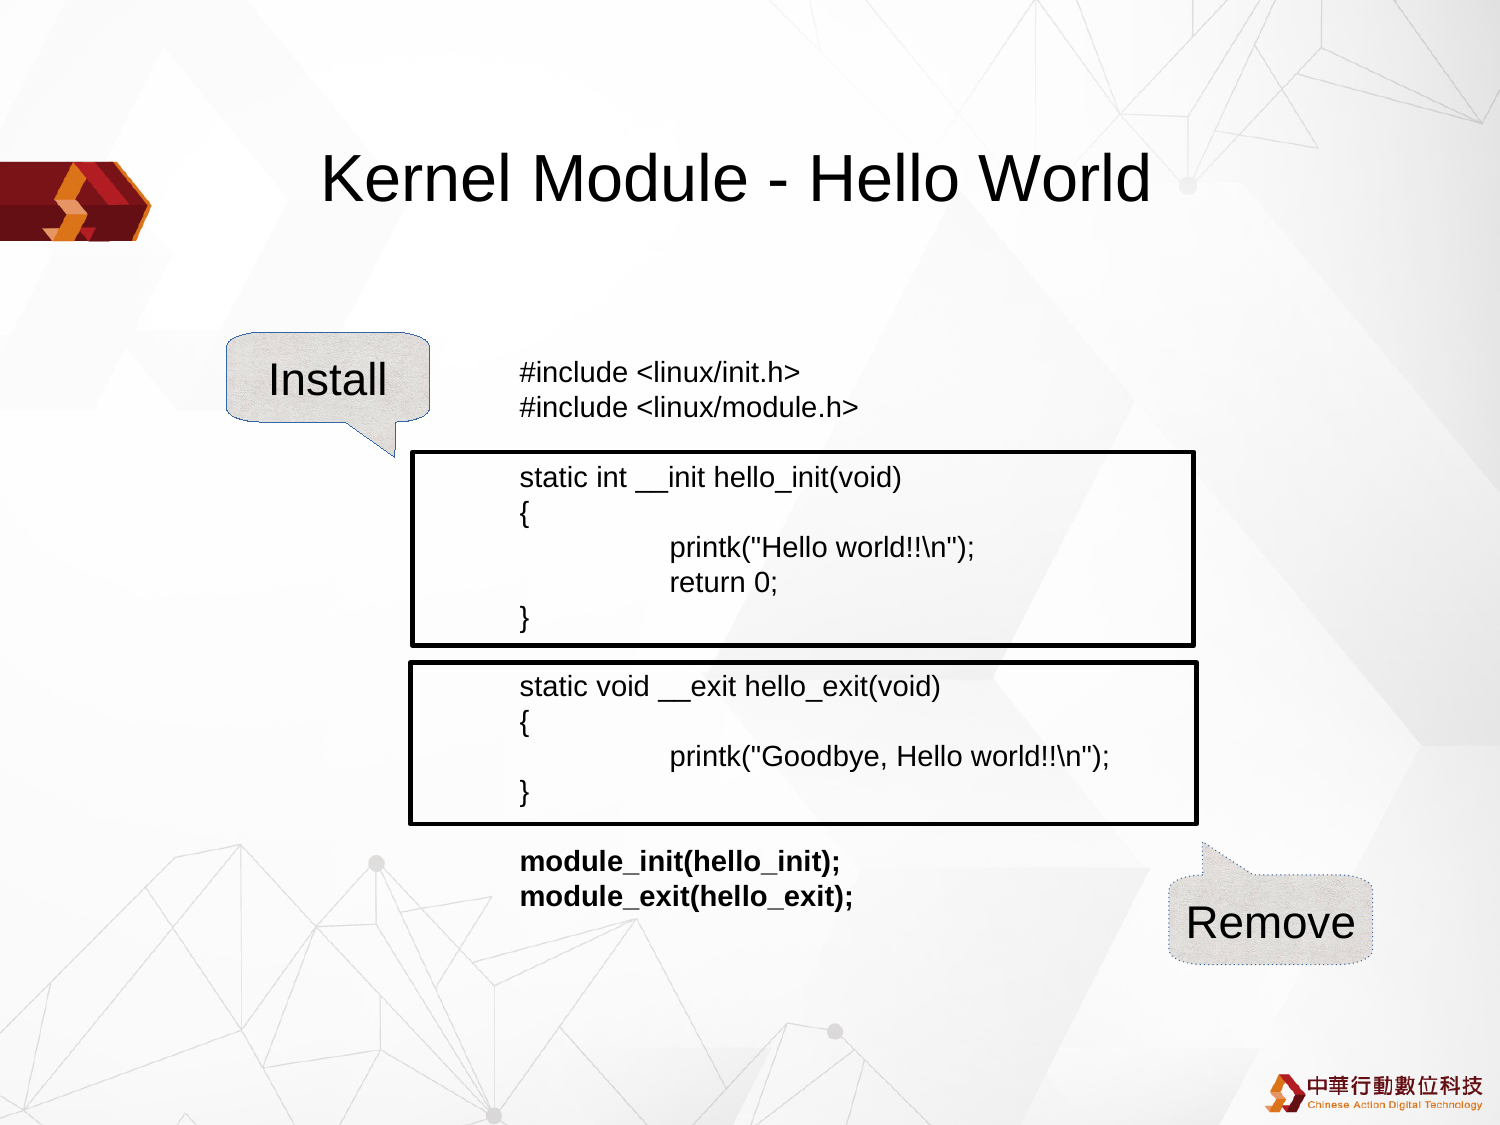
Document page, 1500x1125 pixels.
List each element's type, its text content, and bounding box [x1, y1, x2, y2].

text_box Remove [1168, 841, 1373, 965]
text_box Install [226, 332, 430, 458]
picture [0, 0, 1500, 1125]
title Kernel Module - Hello World [107, 101, 1367, 255]
text_box #include <linux/init.h> #include <linux/module.h> static int __init hello_init(void) { printk("Hello world!!\n"); return 0; } static void __exit hello_exit(void) { printk("Goodbye, Hello world!!\n"); } module_init(hello_init); module_exit(hello_exit); [504, 665, 1194, 822]
text_box #include <linux/init.h> #include <linux/module.h> static int __init hello_init(void) { printk("Hello world!!\n"); return 0; } static void __exit hello_exit(void) { printk("Goodbye, Hello world!!\n"); } module_init(hello_init); module_exit(hello_exit); [504, 454, 1191, 643]
text_box #include <linux/init.h> #include <linux/module.h> static int __init hello_init(void) { printk("Hello world!!\n"); return 0; } static void __exit hello_exit(void) { printk("Goodbye, Hello world!!\n"); } module_init(hello_init); module_exit(hello_exit); [504, 310, 1365, 935]
